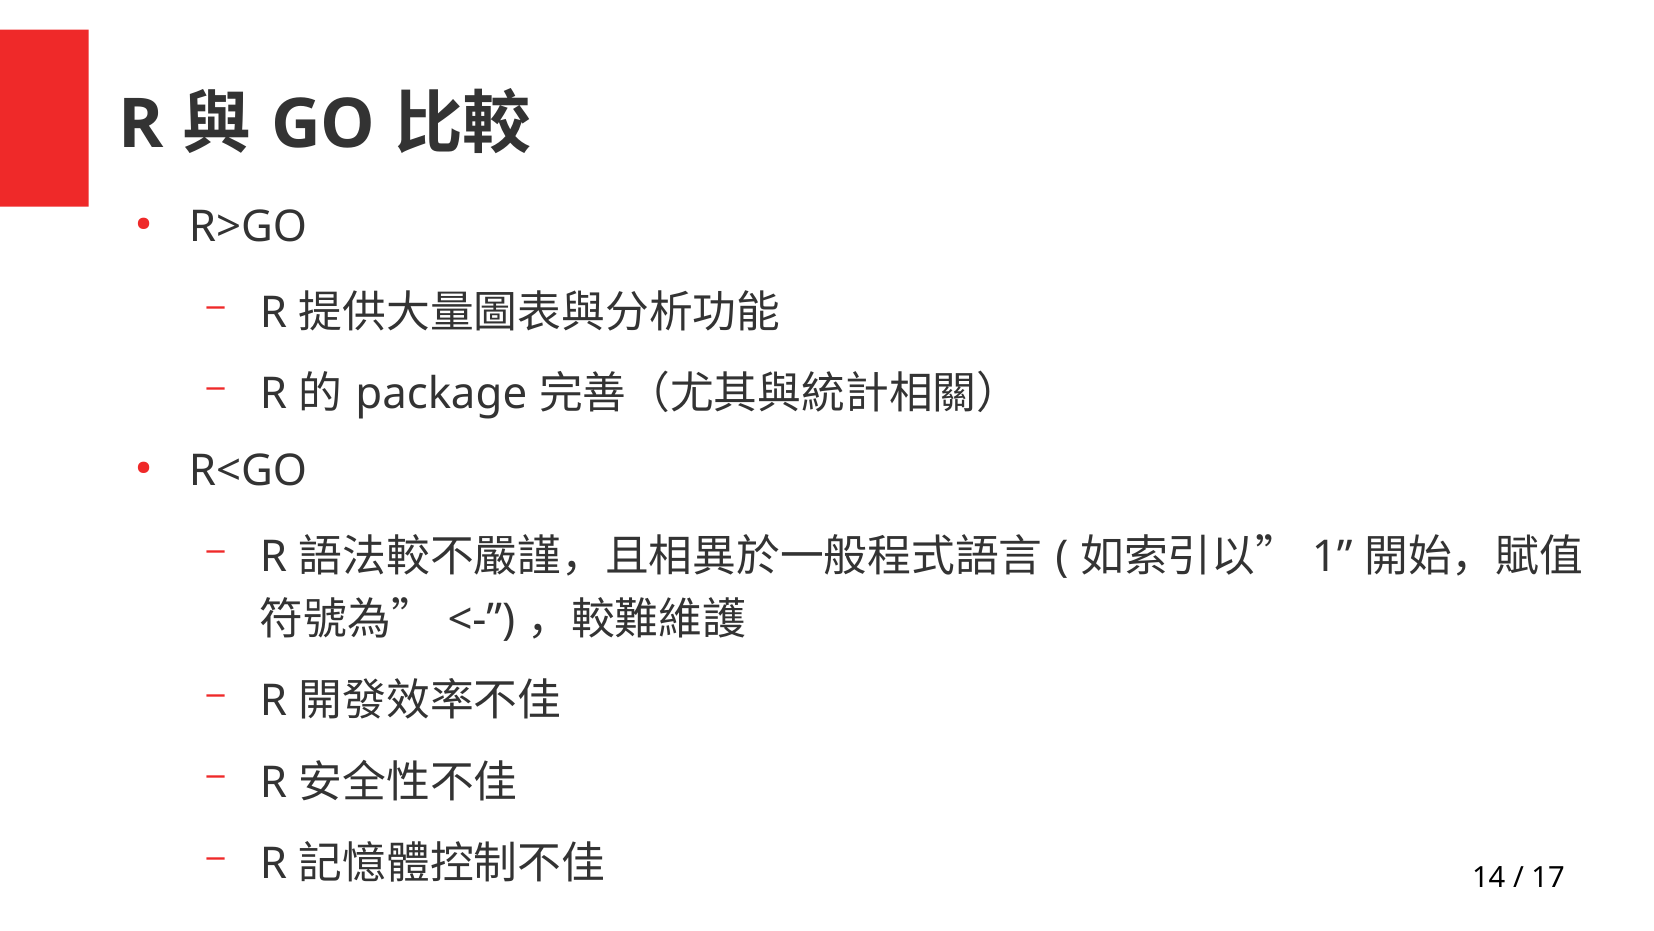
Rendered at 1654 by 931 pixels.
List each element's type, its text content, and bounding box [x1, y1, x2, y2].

list R>GO R提供大量圖表與分析功能 R的package完善（尤其與統計相關） R<GO R語法較不嚴謹，且相異於一般程式語言(如索引以”1”開始，賦值符號為”<-”)，較難維護 R開發效率不佳 R安全性不佳 R記憶體控制不佳 [118, 194, 1595, 815]
title R與GO比較 [118, 29, 1595, 194]
